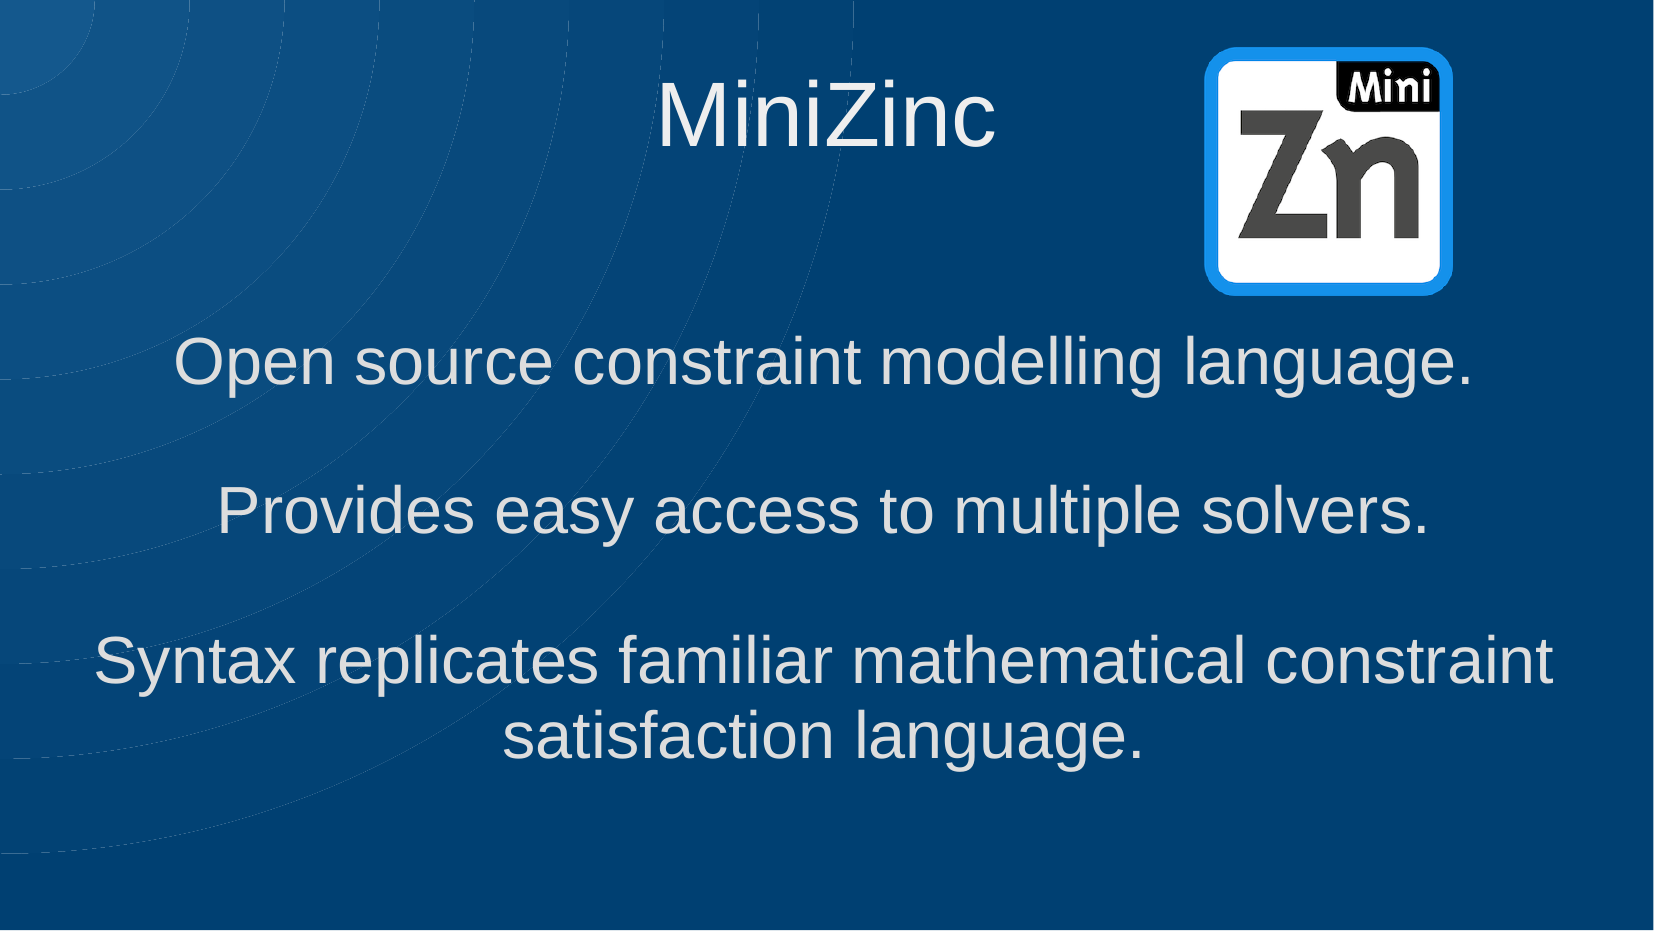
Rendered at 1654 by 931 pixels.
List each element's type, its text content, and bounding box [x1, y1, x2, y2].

title MiniZinc [82, 37, 1571, 193]
subtitle Open source constraint modelling language. Provides easy access to multiple solvers. Syntax replicates familiar mathematical constraint satisfaction language. [80, 323, 1569, 773]
picture [1204, 193, 1453, 296]
